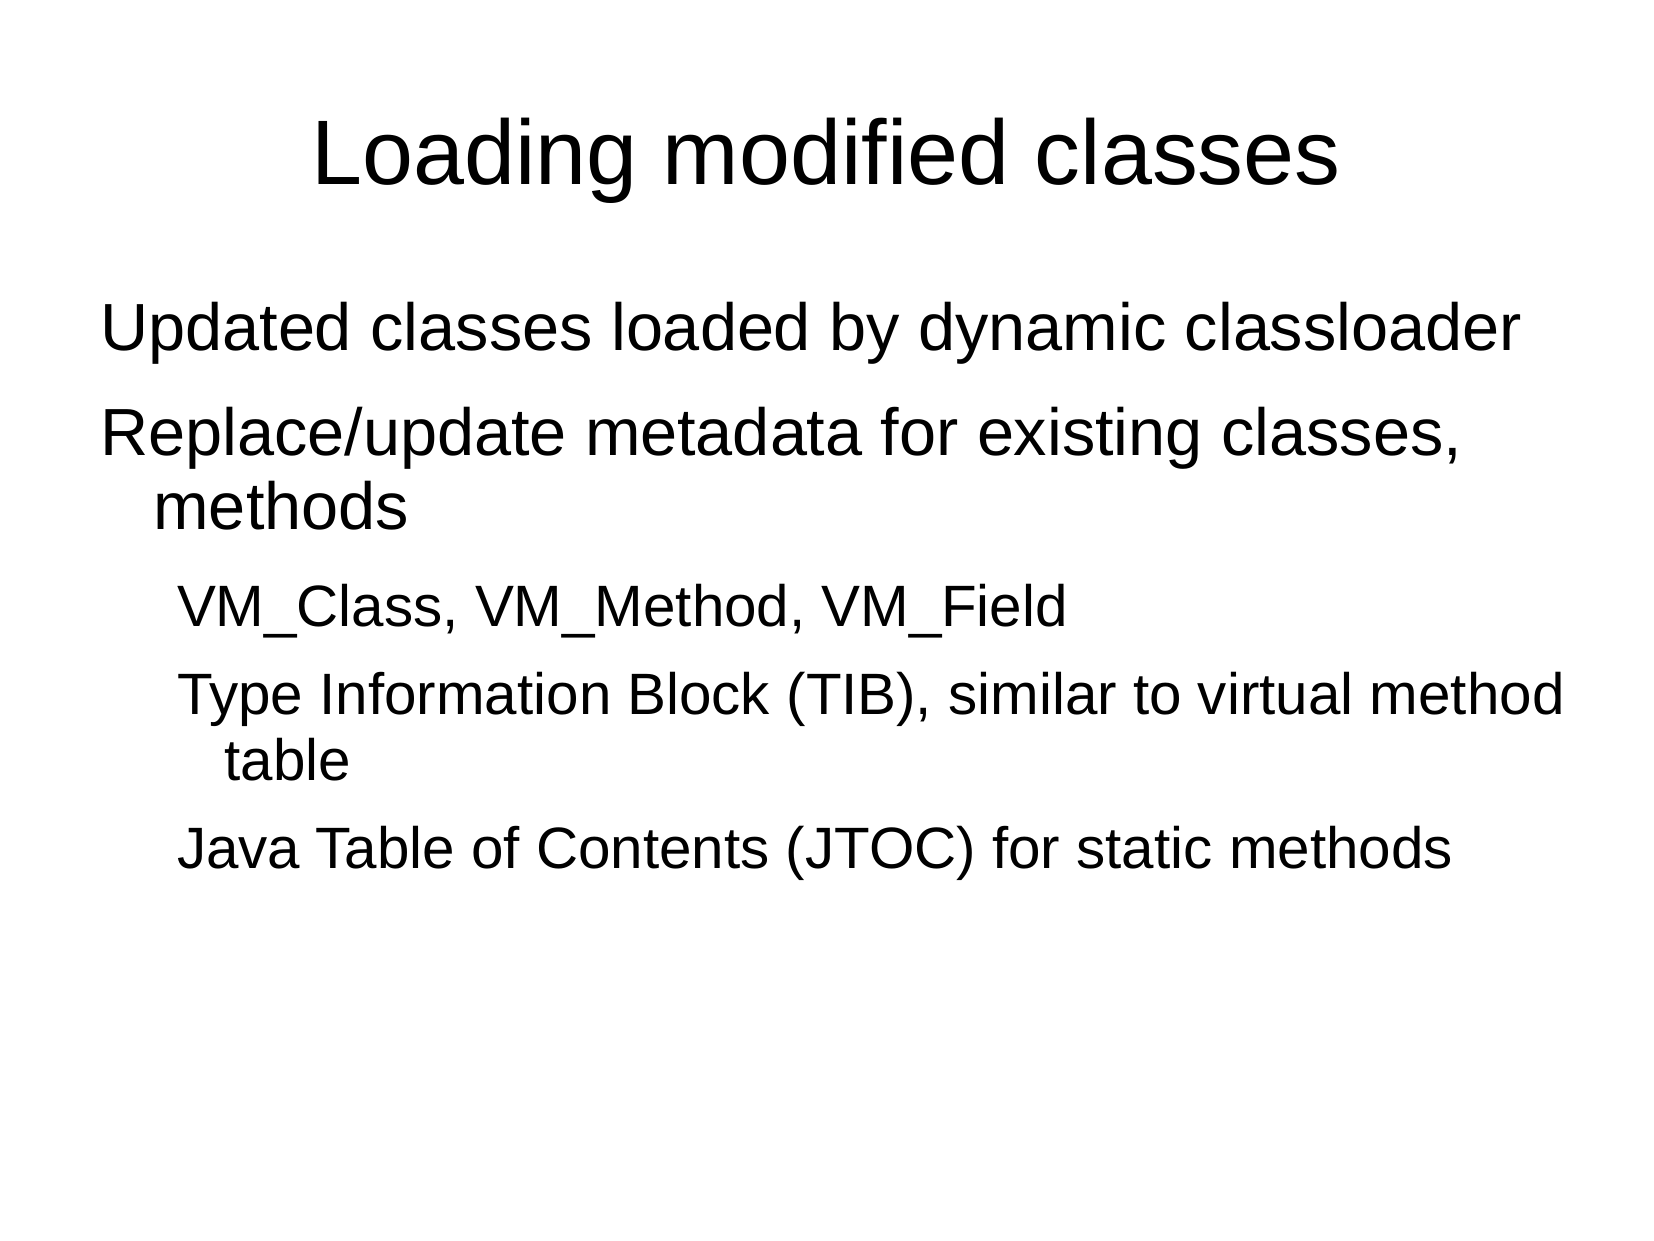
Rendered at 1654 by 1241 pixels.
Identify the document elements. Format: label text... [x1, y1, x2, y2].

title Loading modified classes [82, 56, 1571, 250]
list Updated classes loaded by dynamic classloader Replace/update metadata for existing classes, methods VM_Class, VM_Method, VM_Field Type Information Block (TIB), similar to virtual method table Java Table of Contents (JTOC) for static methods [82, 290, 1571, 1094]
